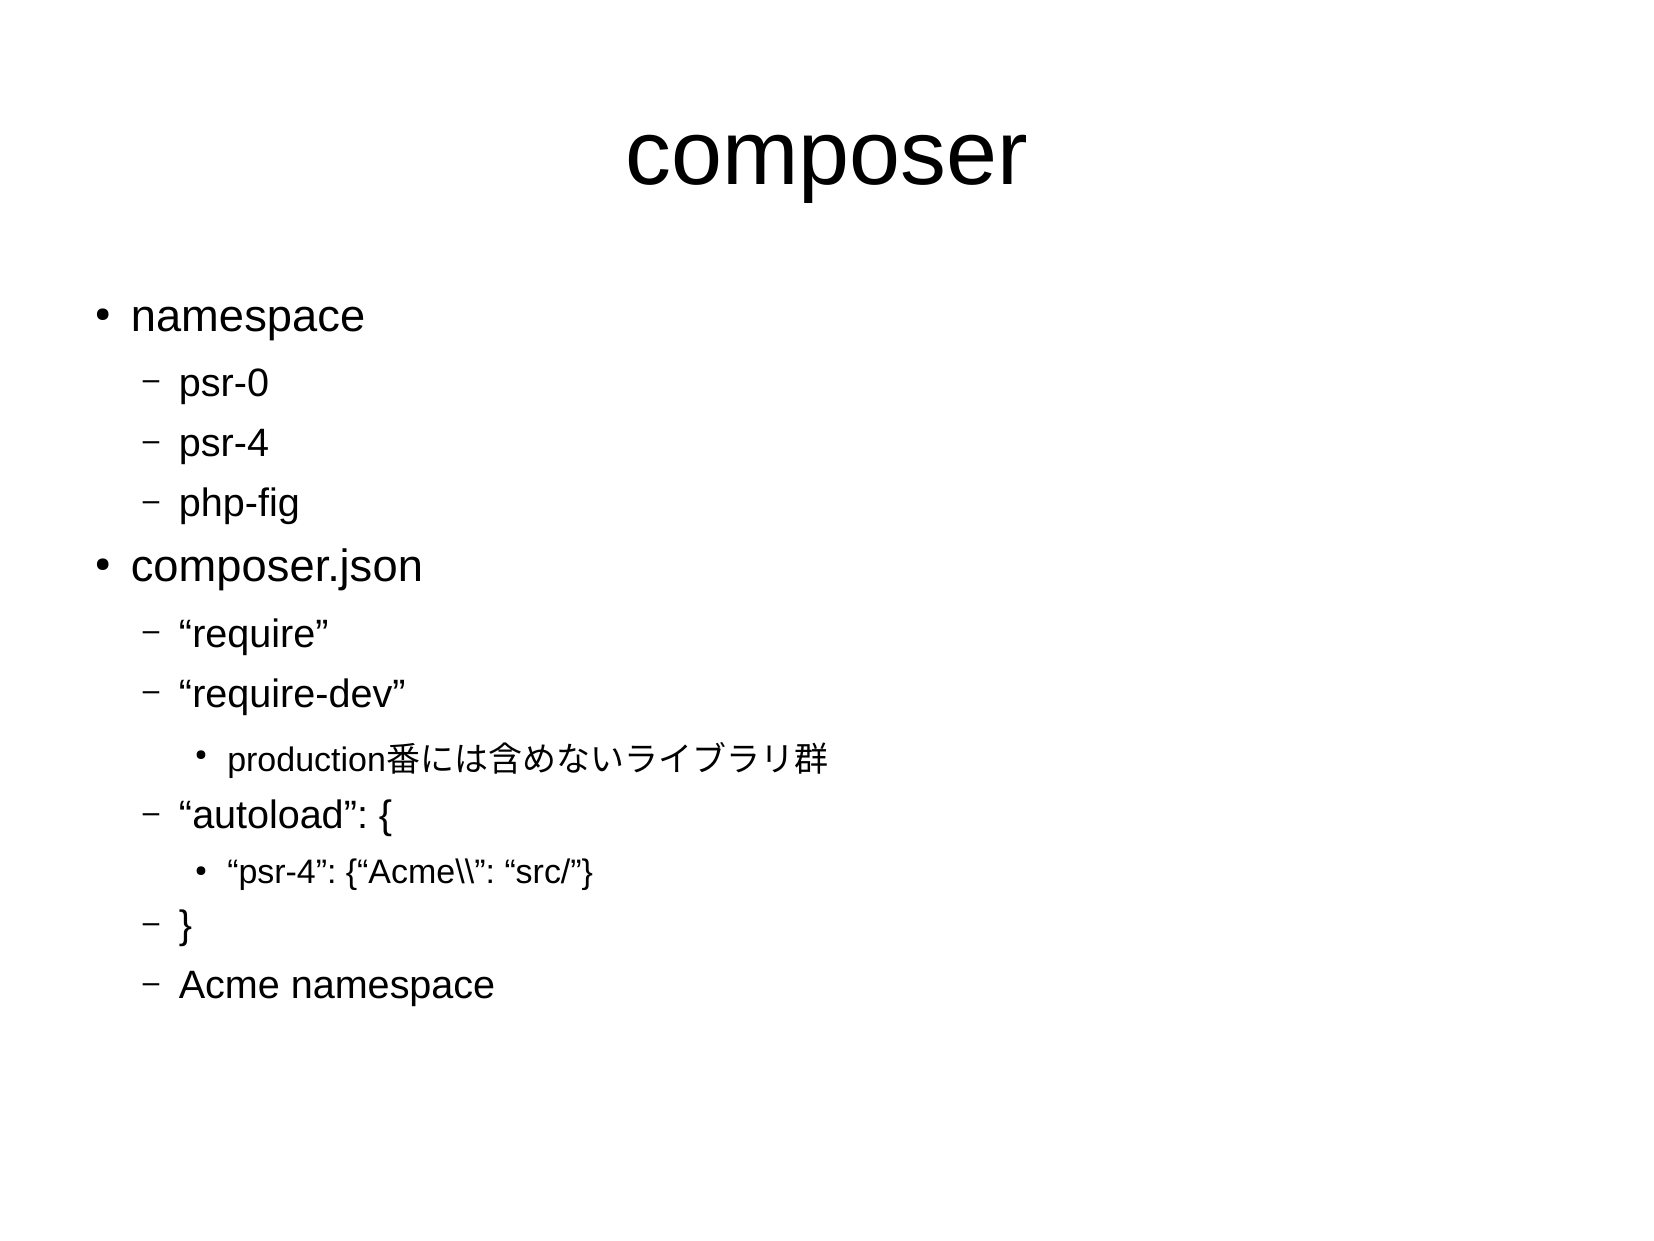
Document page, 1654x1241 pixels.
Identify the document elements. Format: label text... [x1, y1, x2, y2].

list namespace psr-0 psr-4 php-fig composer.json “require” “require-dev” production番には含めないライブラリ群 “autoload”: { “psr-4”: {“Acme\\”: “src/”} } Acme namespace [82, 290, 1571, 1010]
title composer [82, 49, 1571, 257]
